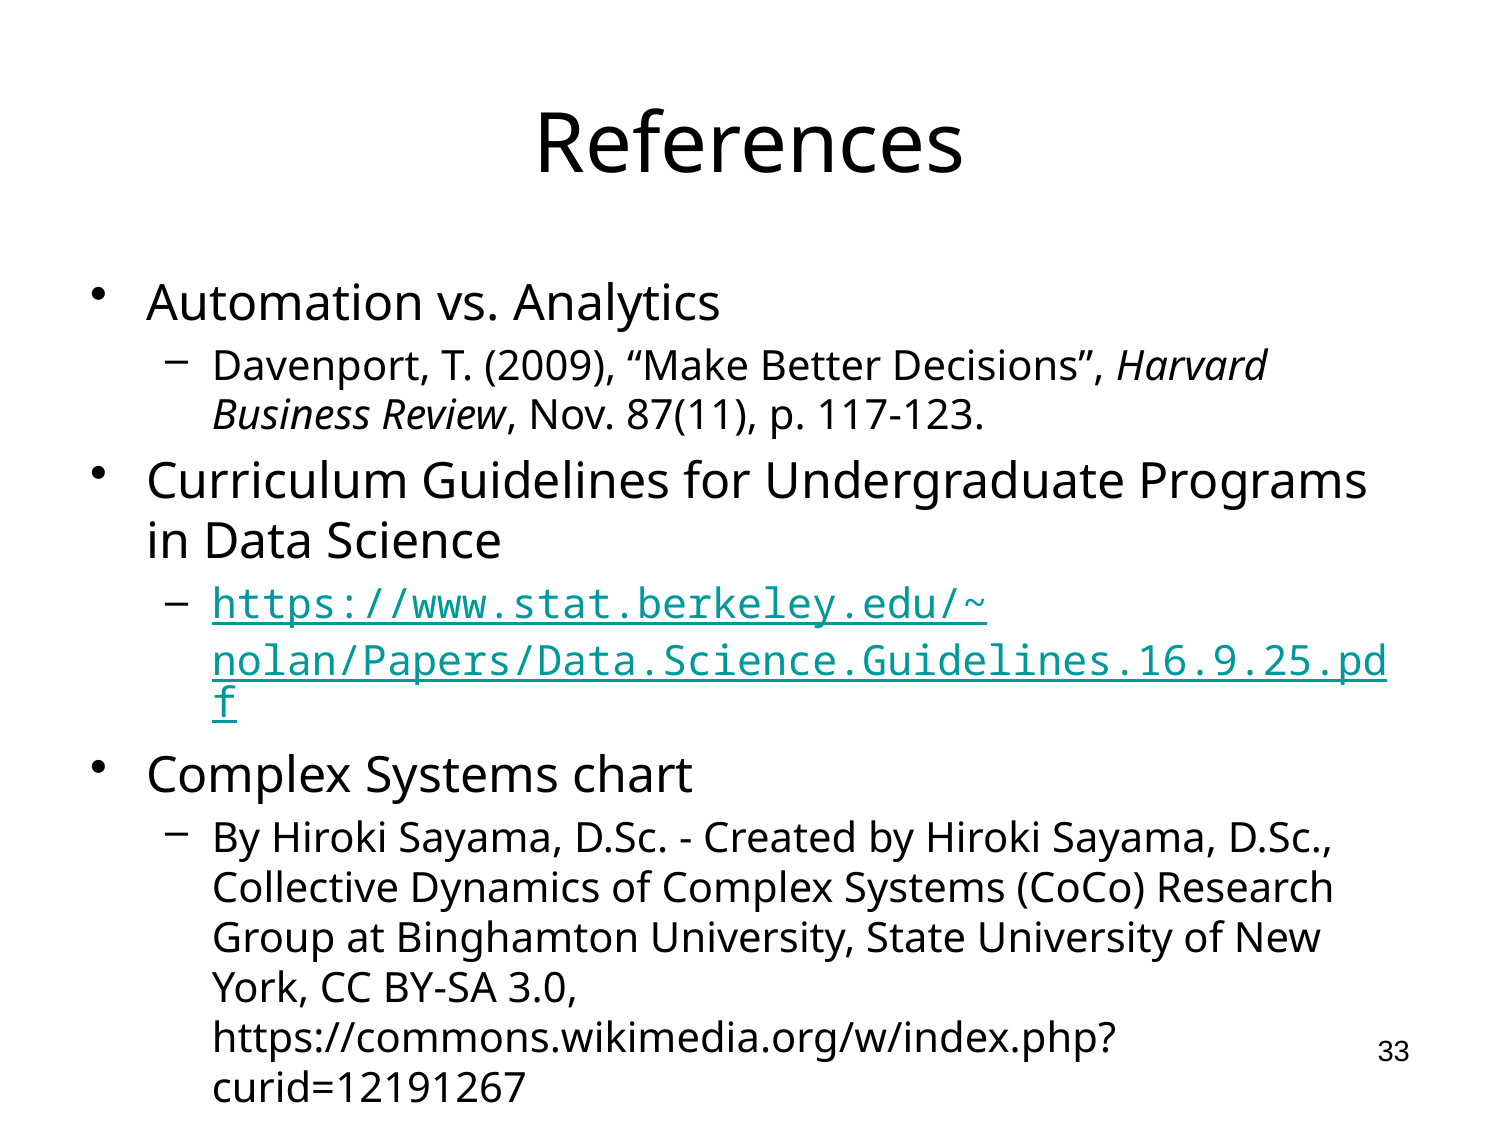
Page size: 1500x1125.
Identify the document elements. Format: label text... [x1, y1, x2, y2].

slide_number <number> [1074, 1024, 1425, 1103]
title References [75, 45, 1425, 233]
list Automation vs. Analytics Davenport, T. (2009), “Make Better Decisions”, Harvard Business Review, Nov. 87(11), p. 117-123. Curriculum Guidelines for Undergraduate Programs in Data Science https://www.stat.berkeley.edu/~nolan/Papers/Data.Science.Guidelines.16.9.25.pdf Complex Systems chart By Hiroki Sayama, D.Sc. - Created by Hiroki Sayama, D.Sc., Collective Dynamics of Complex Systems (CoCo) Research Group at Binghamton University, State University of New York, CC BY-SA 3.0, https://commons.wikimedia.org/w/index.php?curid=12191267 [75, 262, 1425, 1005]
